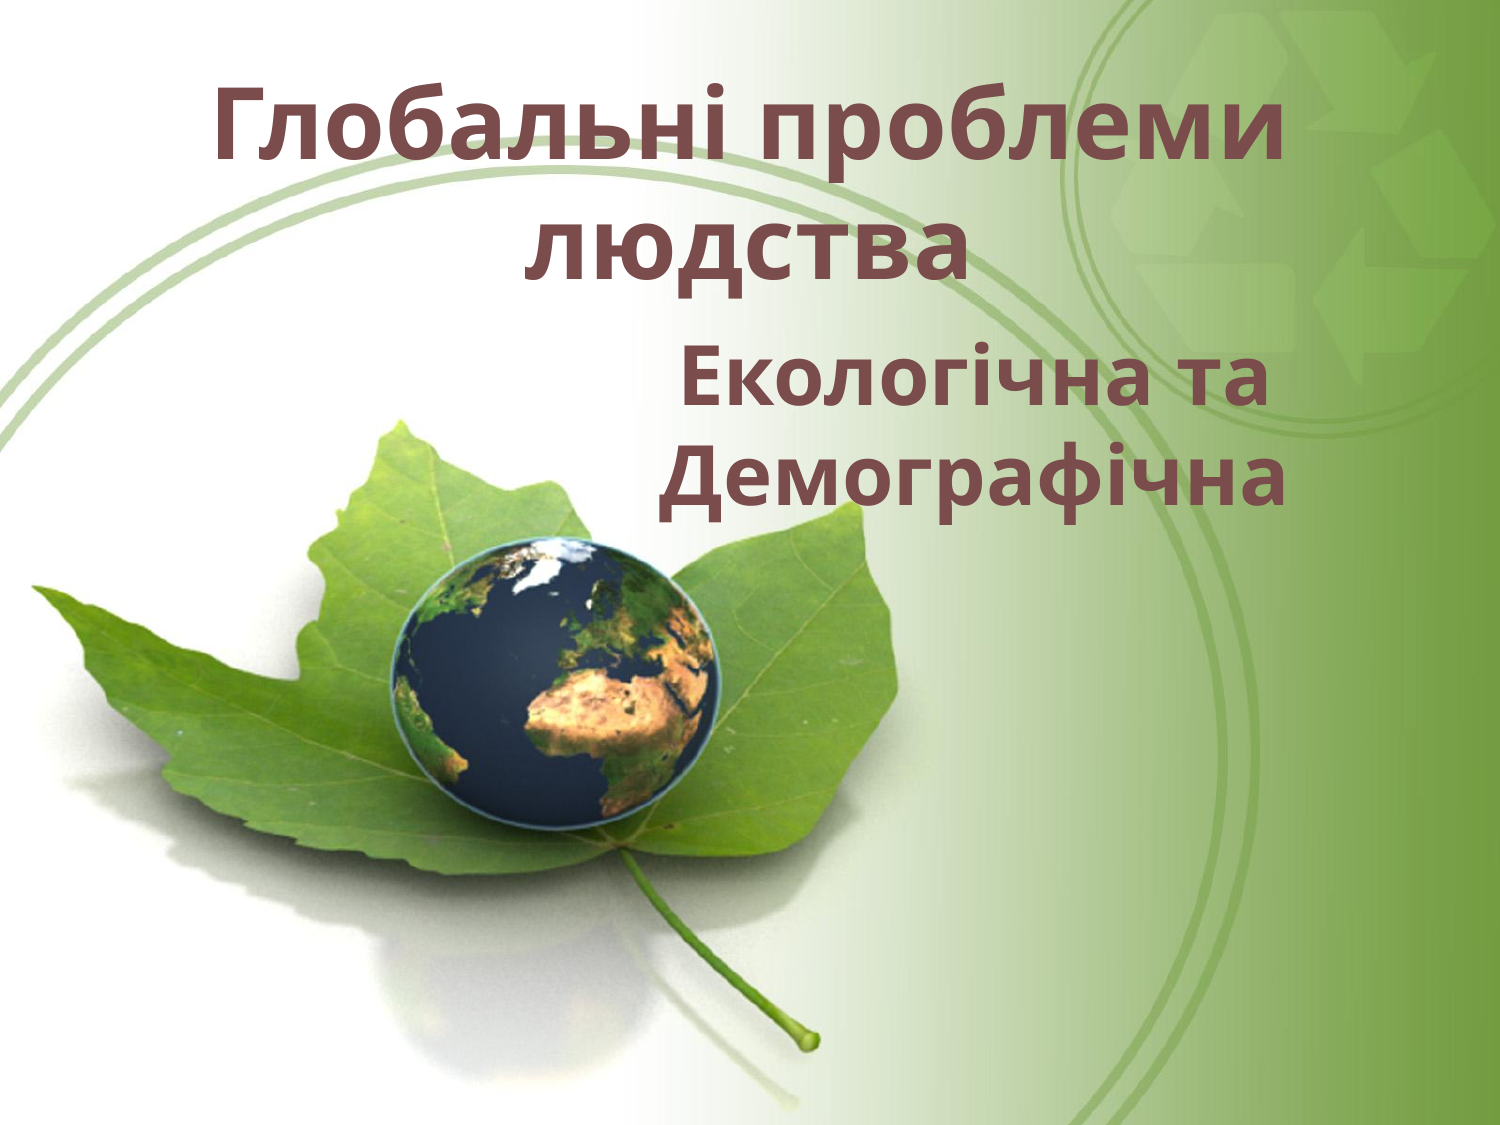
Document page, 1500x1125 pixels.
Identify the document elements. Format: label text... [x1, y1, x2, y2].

subtitle Екологічна та Демографічна [450, 314, 1500, 602]
picture [0, 0, 1500, 1125]
title Глобальні проблеми людства [112, 66, 1388, 308]
